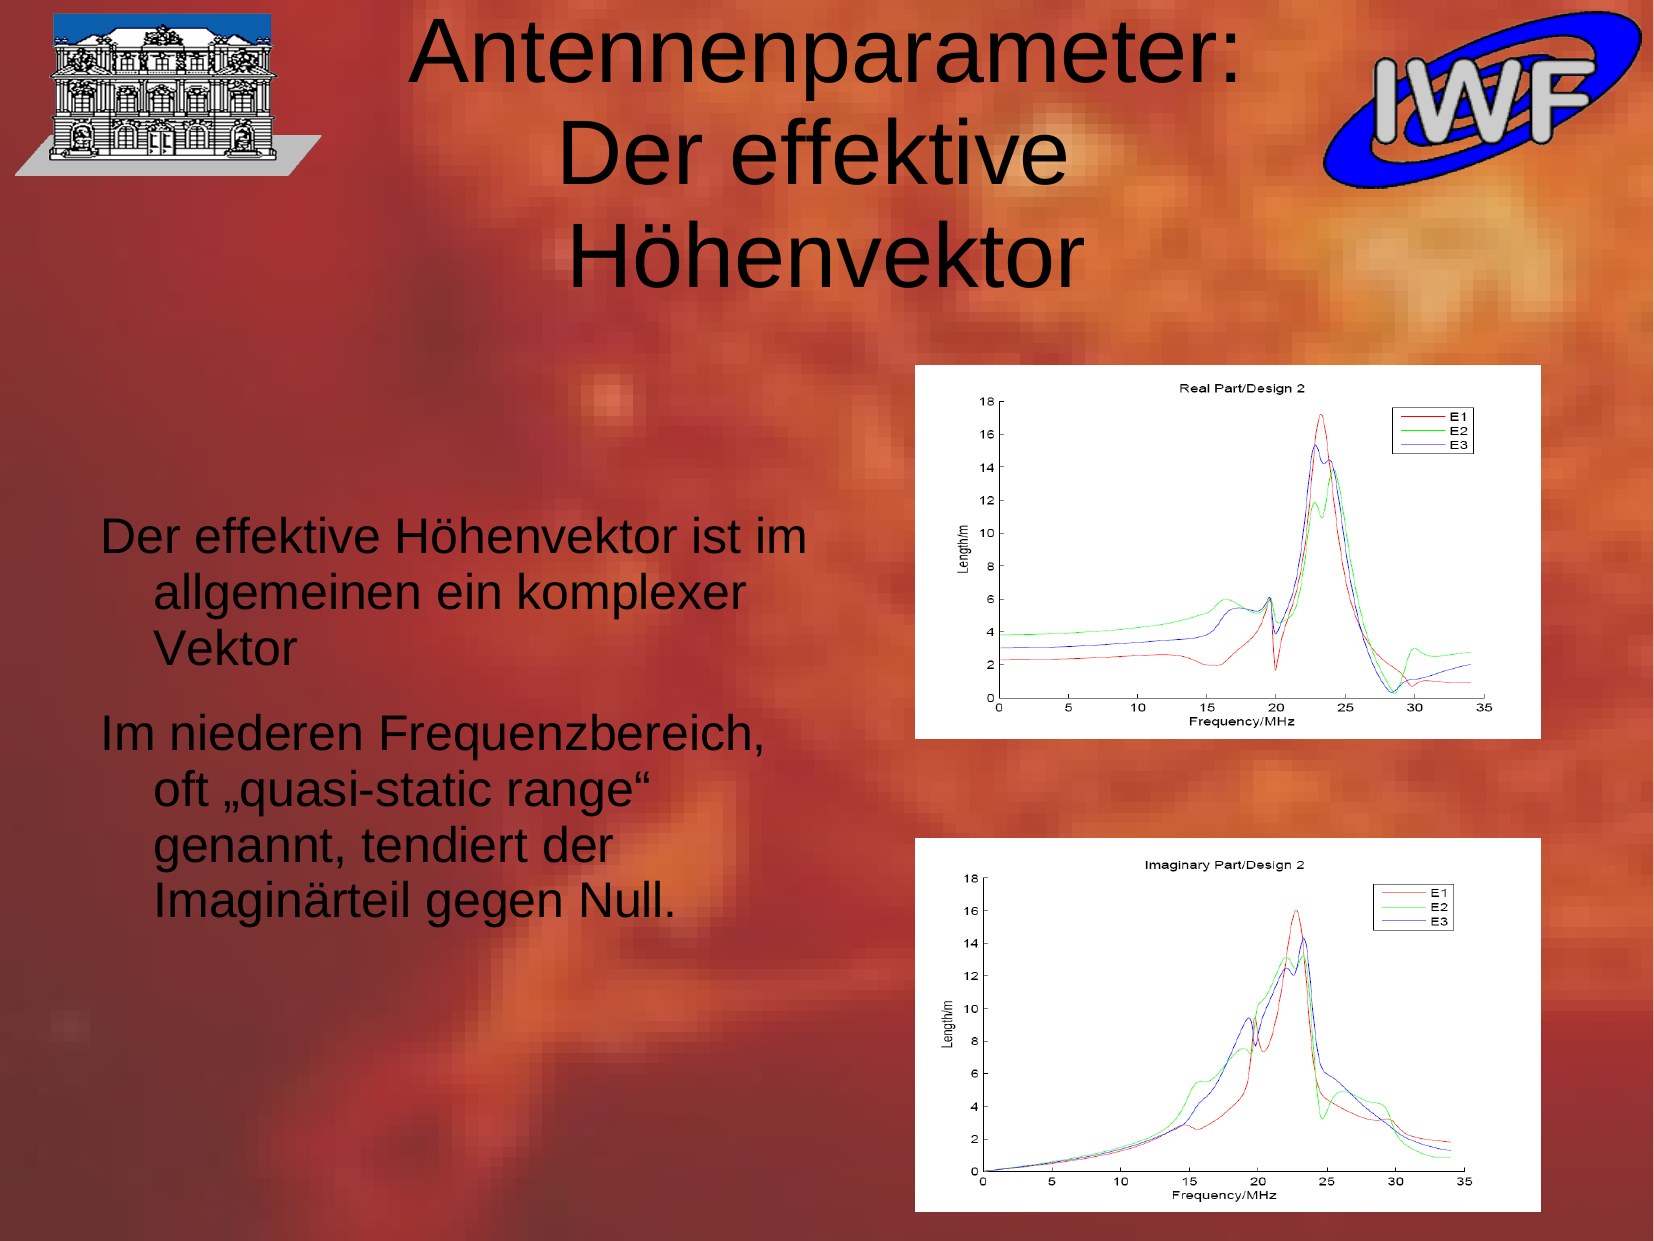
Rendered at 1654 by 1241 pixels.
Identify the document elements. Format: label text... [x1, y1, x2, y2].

list Der effektive Höhenvektor ist im allgemeinen ein komplexer Vektor Im niederen Frequenzbereich, oft „quasi-static range“ genannt, tendiert der Imaginärteil gegen Null. [82, 508, 827, 993]
picture [0, 0, 1654, 1241]
title Antennenparameter: Der effektive Höhenvektor [82, 0, 1571, 307]
